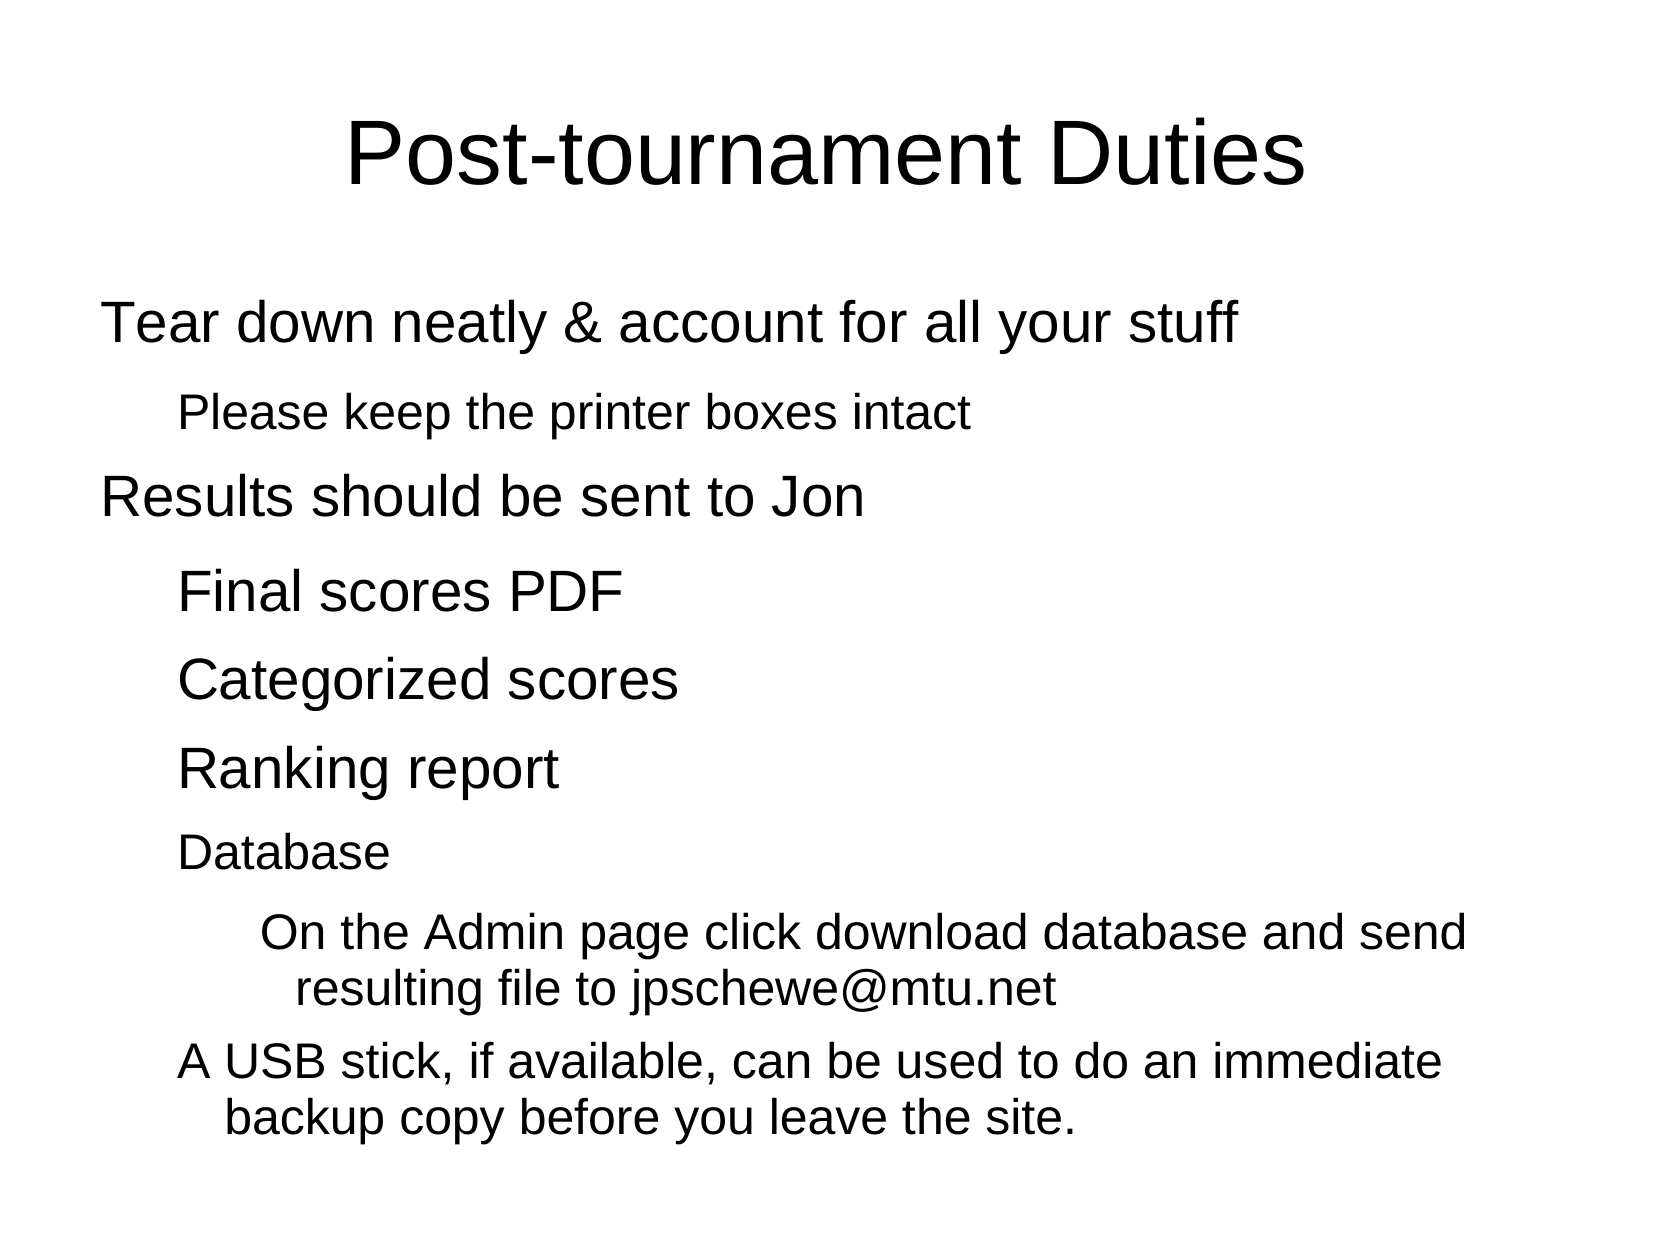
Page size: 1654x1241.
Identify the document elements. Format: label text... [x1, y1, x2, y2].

list Tear down neatly & account for all your stuff Please keep the printer boxes intact Results should be sent to Jon Final scores PDF Categorized scores Ranking report Database On the Admin page click download database and send resulting file to jpschewe@mtu.net A USB stick, if available, can be used to do an immediate backup copy before you leave the site. [82, 290, 1571, 1145]
title Post-tournament Duties [82, 49, 1571, 257]
